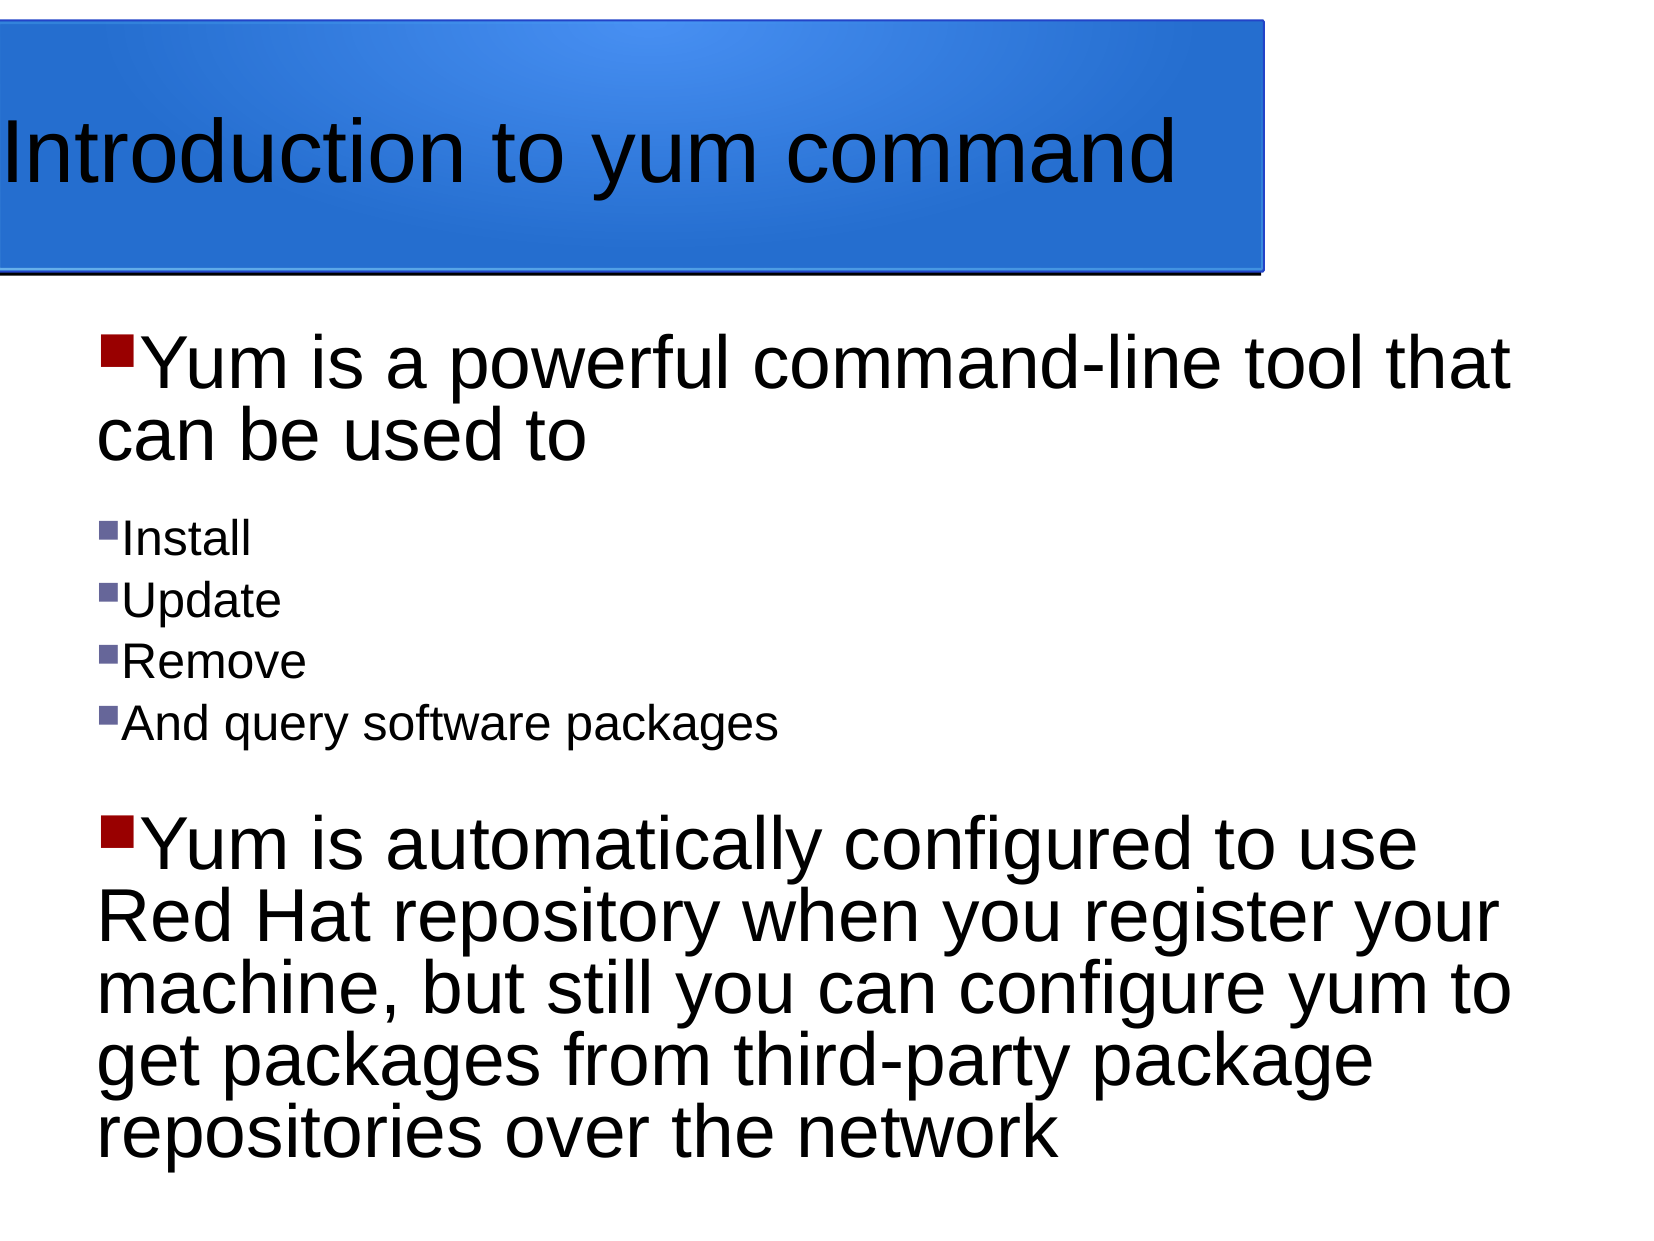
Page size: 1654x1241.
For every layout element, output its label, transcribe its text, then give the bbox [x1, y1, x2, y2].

title Introduction to yum command [0, 42, 1249, 250]
list Yum is a powerful command-line tool that can be used to Install Update Remove And query software packages Yum is automatically configured to use Red Hat repository when you register your machine, but still you can configure yum to get packages from third-party package repositories over the network [96, 330, 1571, 1198]
